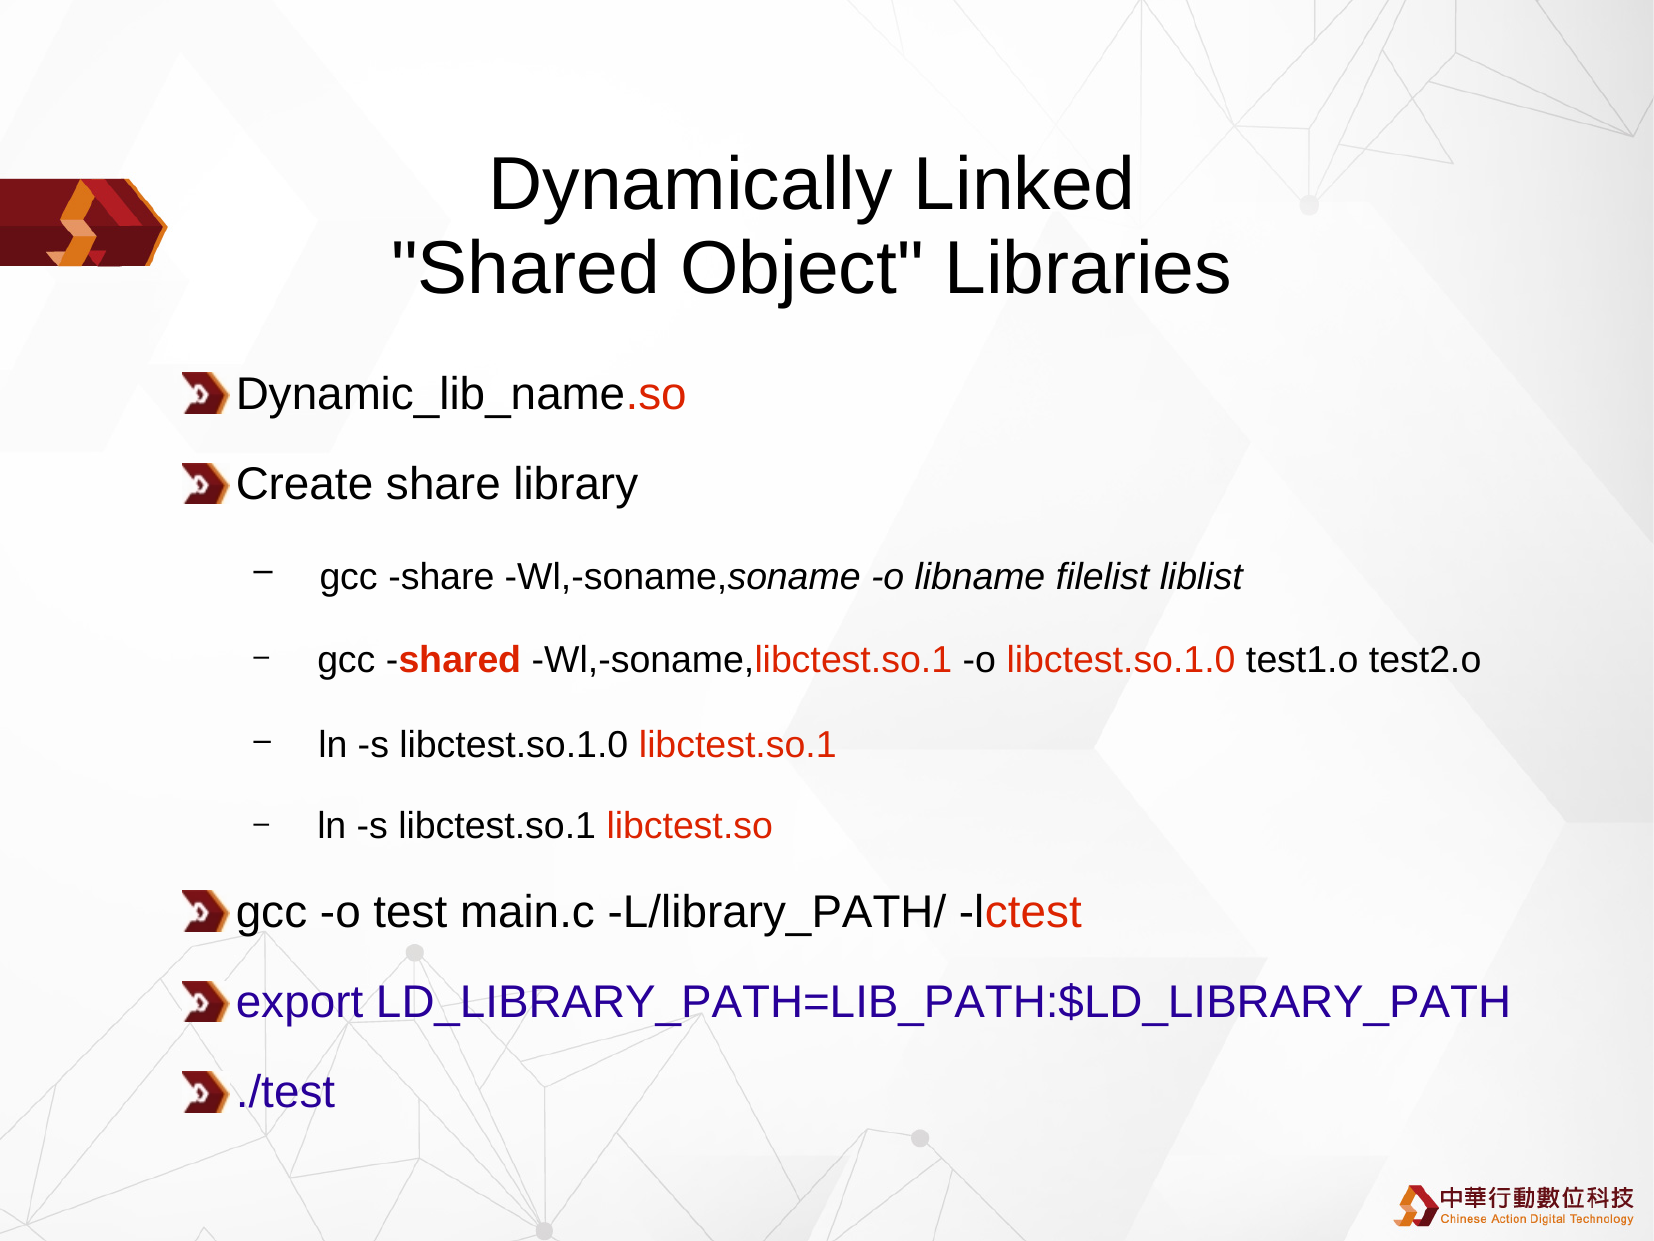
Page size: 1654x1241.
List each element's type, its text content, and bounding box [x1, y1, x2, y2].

title Dynamically Linked "Shared Object" Libraries [118, 129, 1506, 322]
list Dynamic_lib_name.so Create share library gcc -share -Wl,-soname,soname -o libname filelist liblist gcc -shared -Wl,-soname,libctest.so.1 -o libctest.so.1.0 test1.o test2.o ln -s libctest.so.1.0 libctest.so.1 ln -s libctest.so.1 libctest.so gcc -o test main.c -L/library_PATH/ -lctest export LD_LIBRARY_PATH=LIB_PATH:$LD_LIBRARY_PATH ./test [135, 367, 1588, 1130]
picture [0, 0, 1654, 1241]
